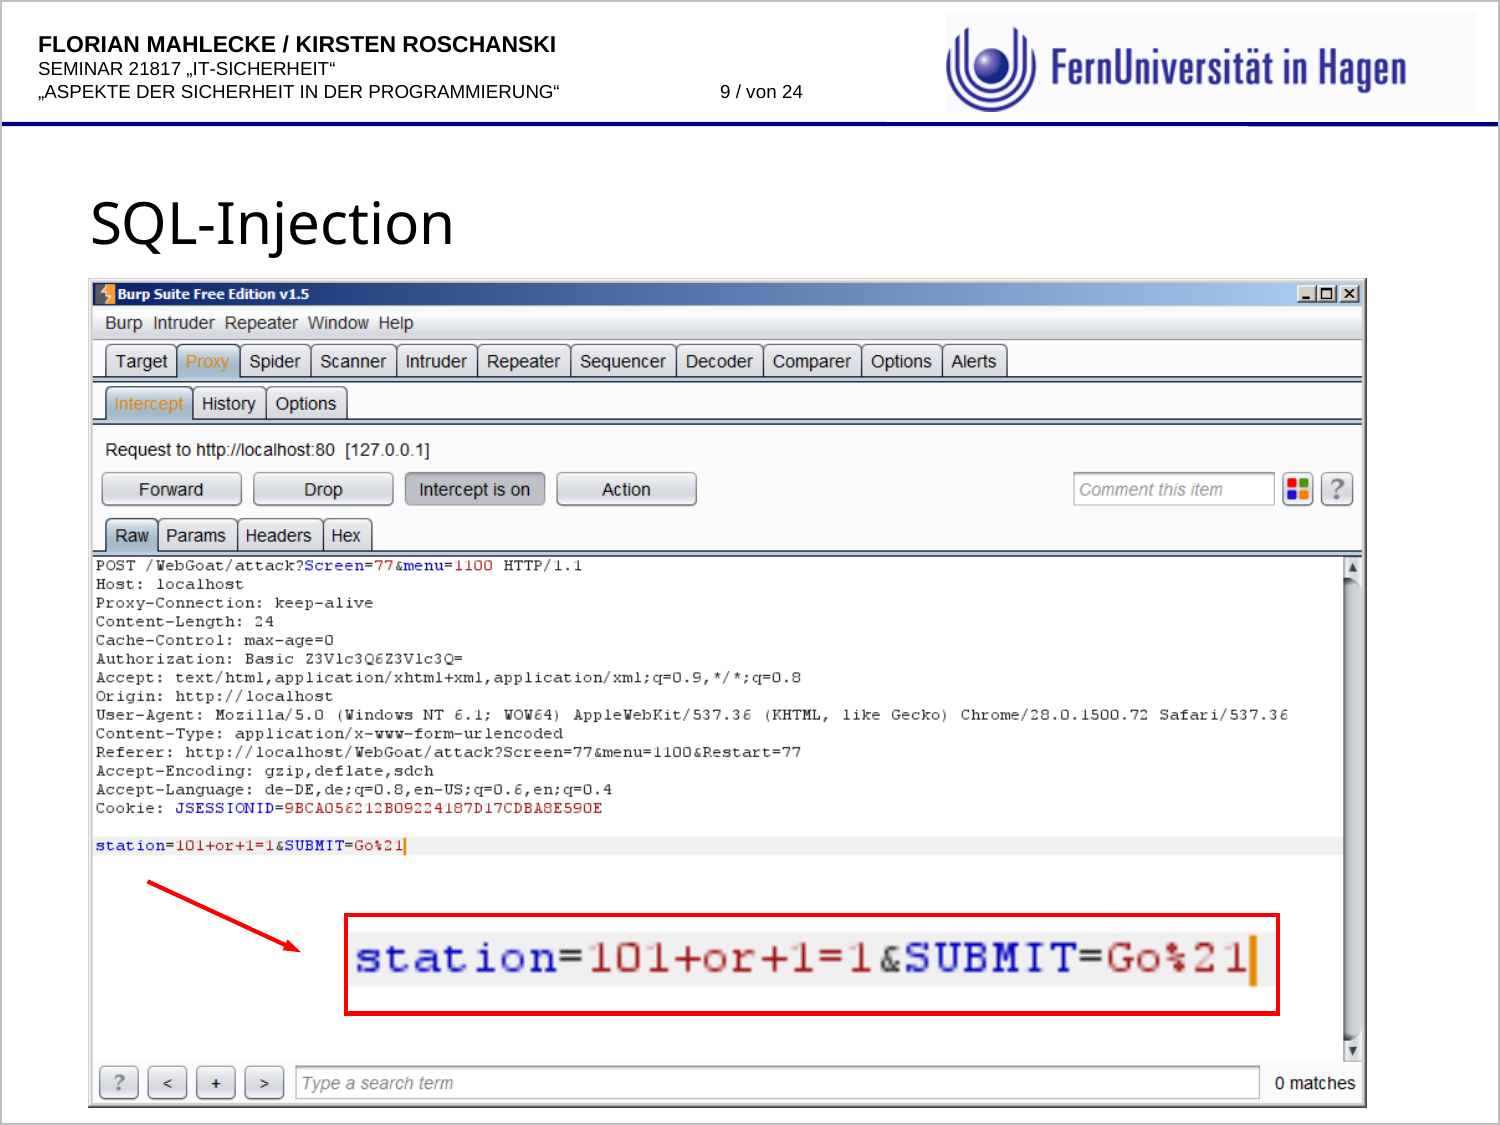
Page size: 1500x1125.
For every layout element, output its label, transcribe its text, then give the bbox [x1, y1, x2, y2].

picture [88, 278, 1367, 1108]
picture [946, 11, 1477, 112]
title SQL-Injection [75, 127, 1425, 316]
